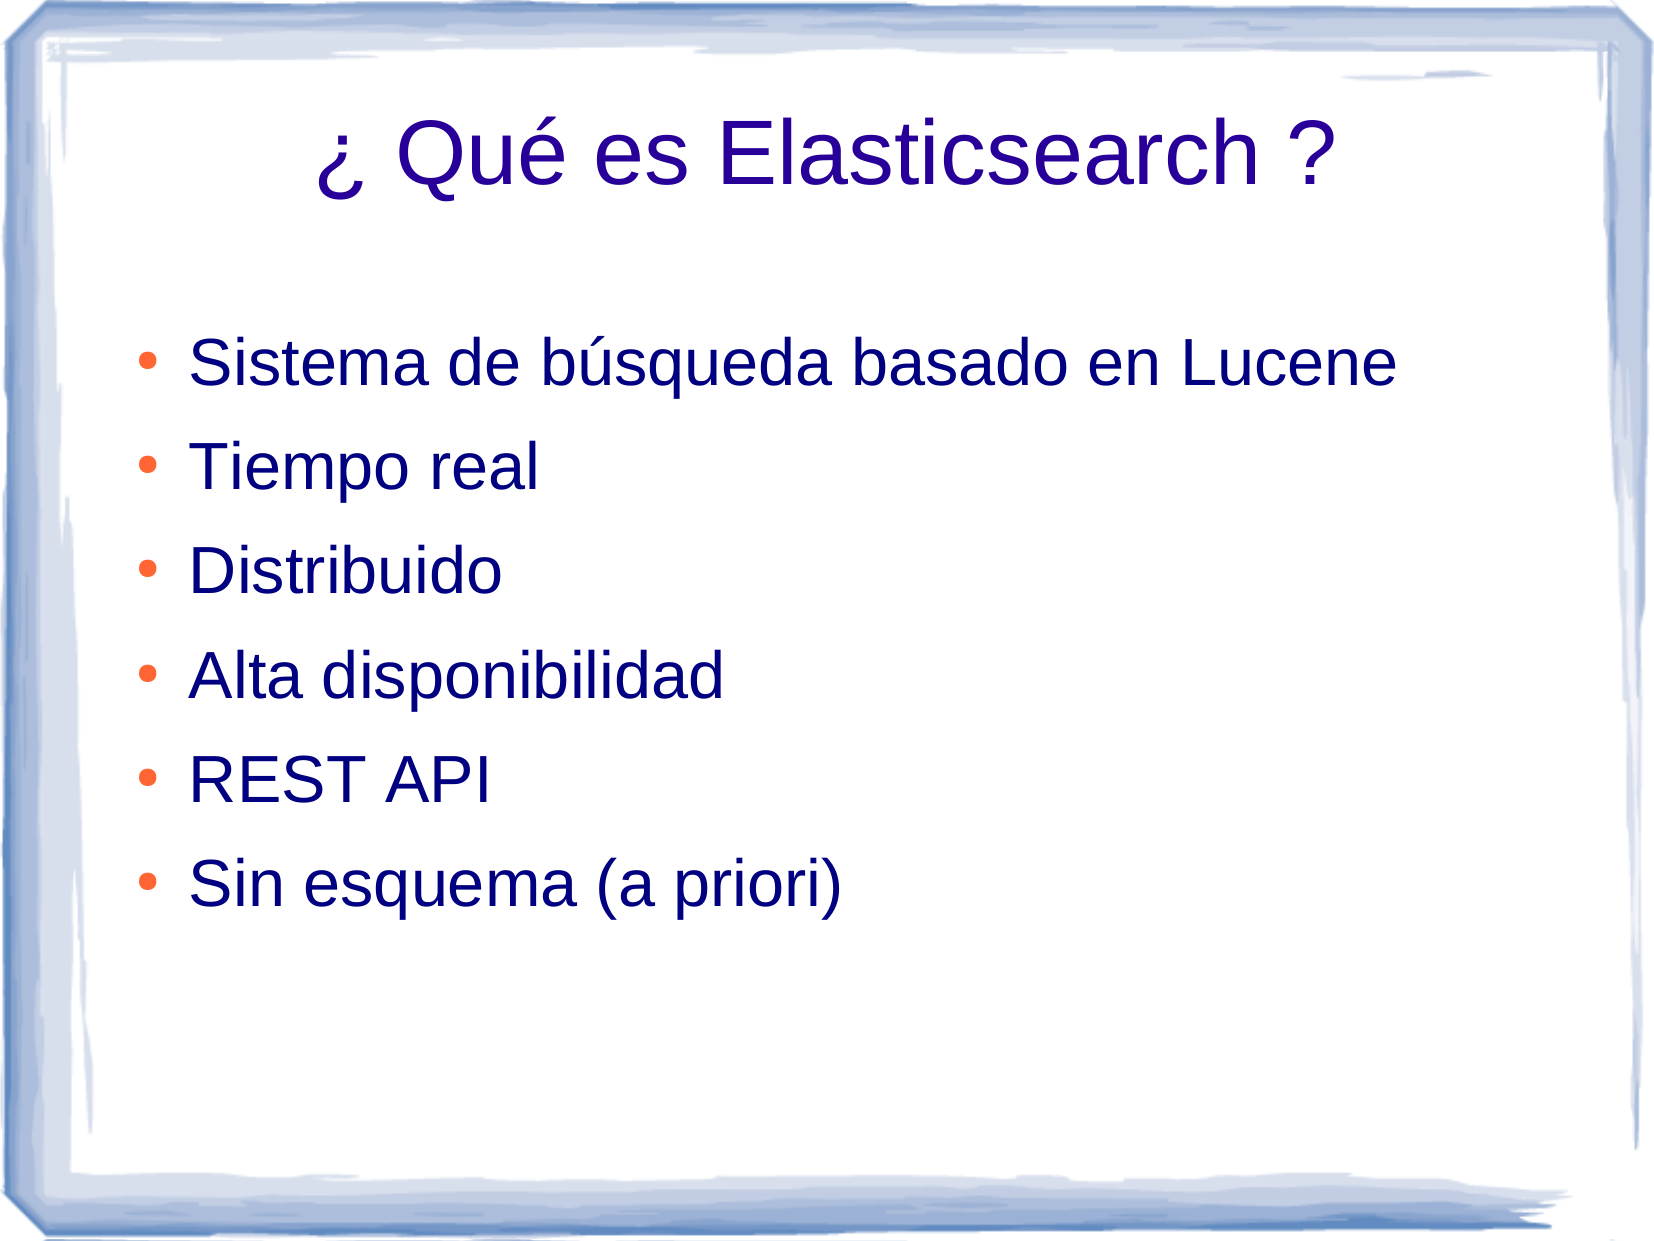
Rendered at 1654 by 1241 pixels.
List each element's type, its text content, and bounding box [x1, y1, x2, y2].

list Sistema de búsqueda basado en Lucene Tiempo real Distribuido Alta disponibilidad REST API Sin esquema (a priori) [118, 324, 1571, 1045]
title ¿ Qué es Elasticsearch ? [82, 49, 1571, 257]
picture [0, 0, 1654, 1241]
